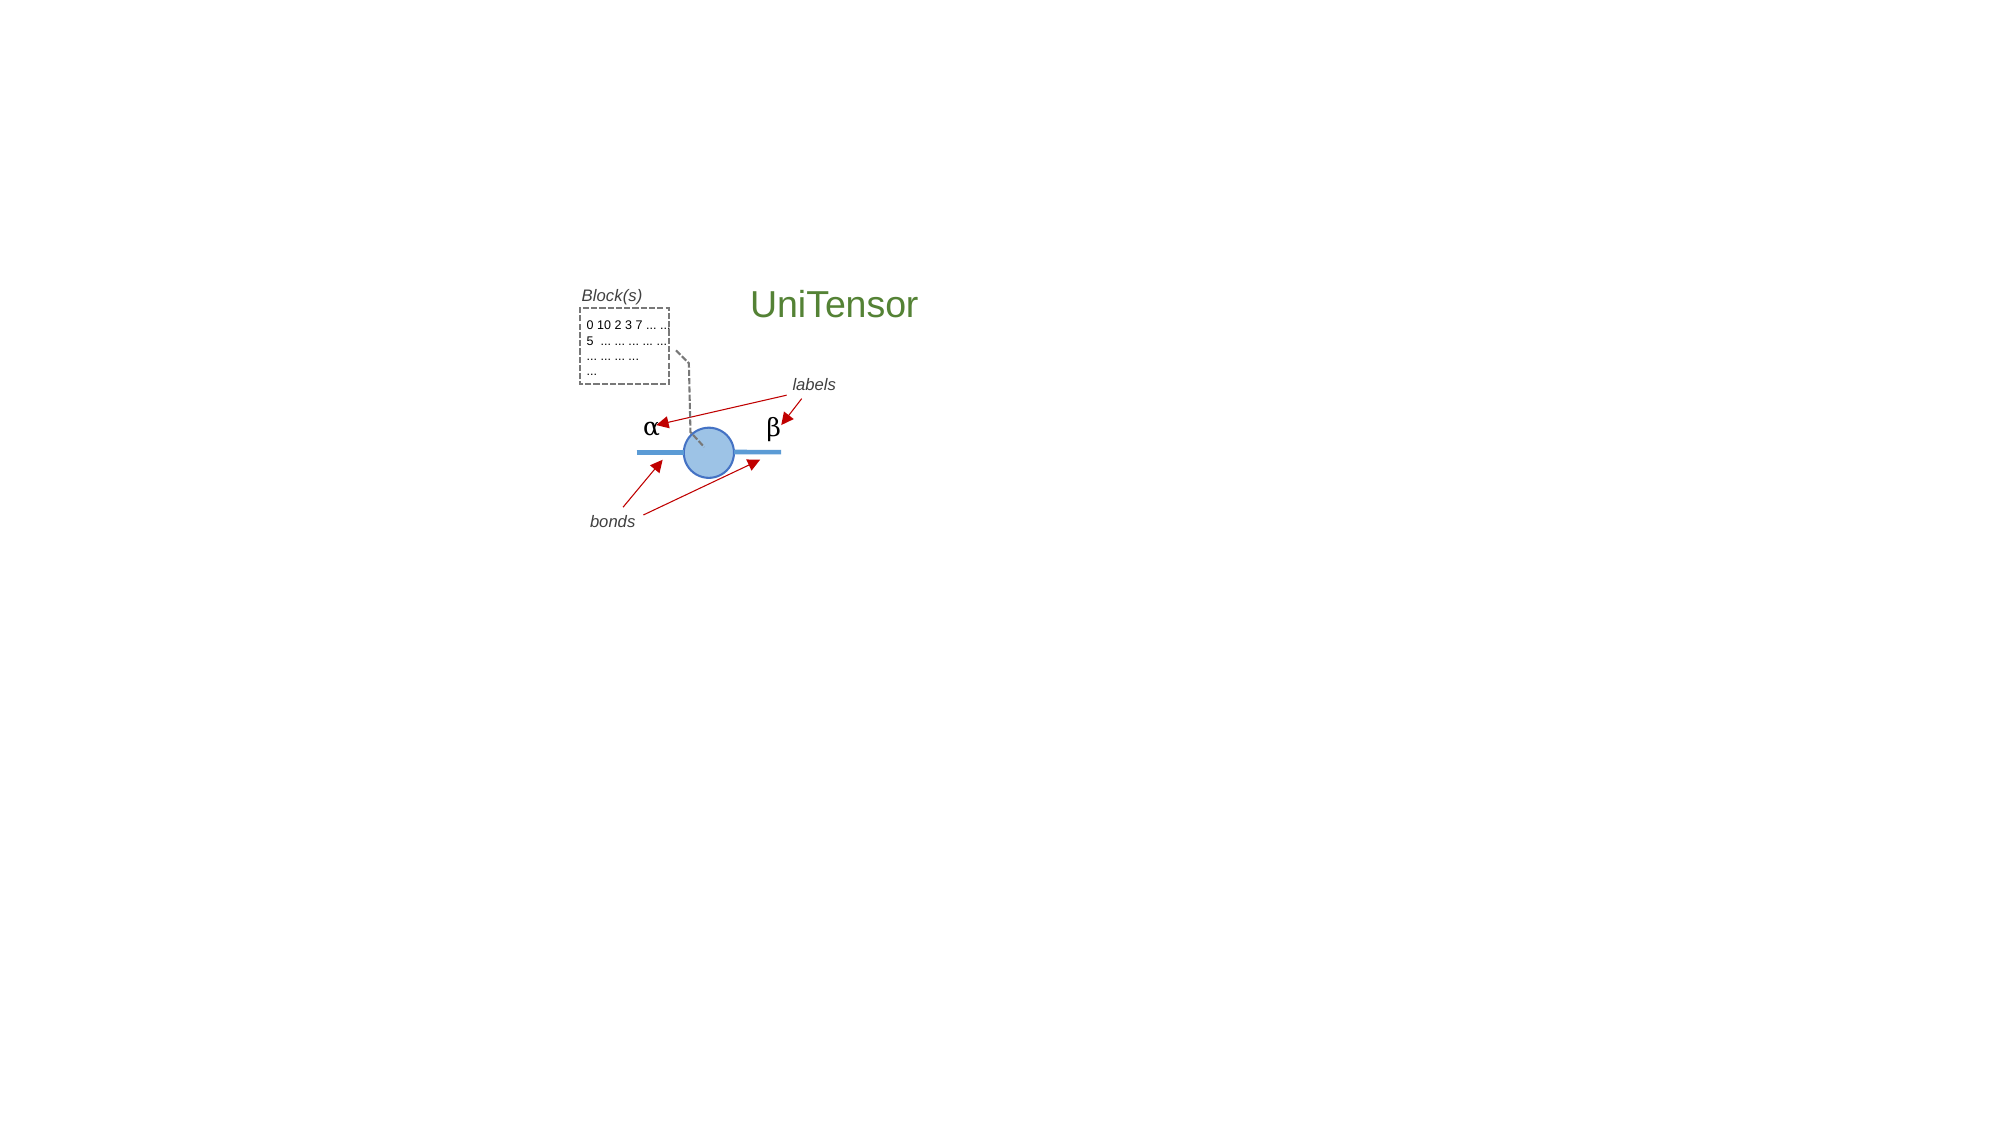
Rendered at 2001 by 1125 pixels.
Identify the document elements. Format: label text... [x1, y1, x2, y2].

text_box α [647, 423, 653, 434]
text_box bonds [582, 503, 644, 539]
text_box Block(s) [574, 277, 651, 312]
text_box UniTensor [742, 272, 927, 333]
text_box α [634, 402, 669, 448]
text_box β [758, 403, 790, 449]
text_box labels [785, 366, 845, 402]
text_box [683, 427, 734, 478]
text_box 0 10 2 3 7 ... ... 5 ... ... ... ... ... ... ... ... ... ... [579, 310, 682, 385]
